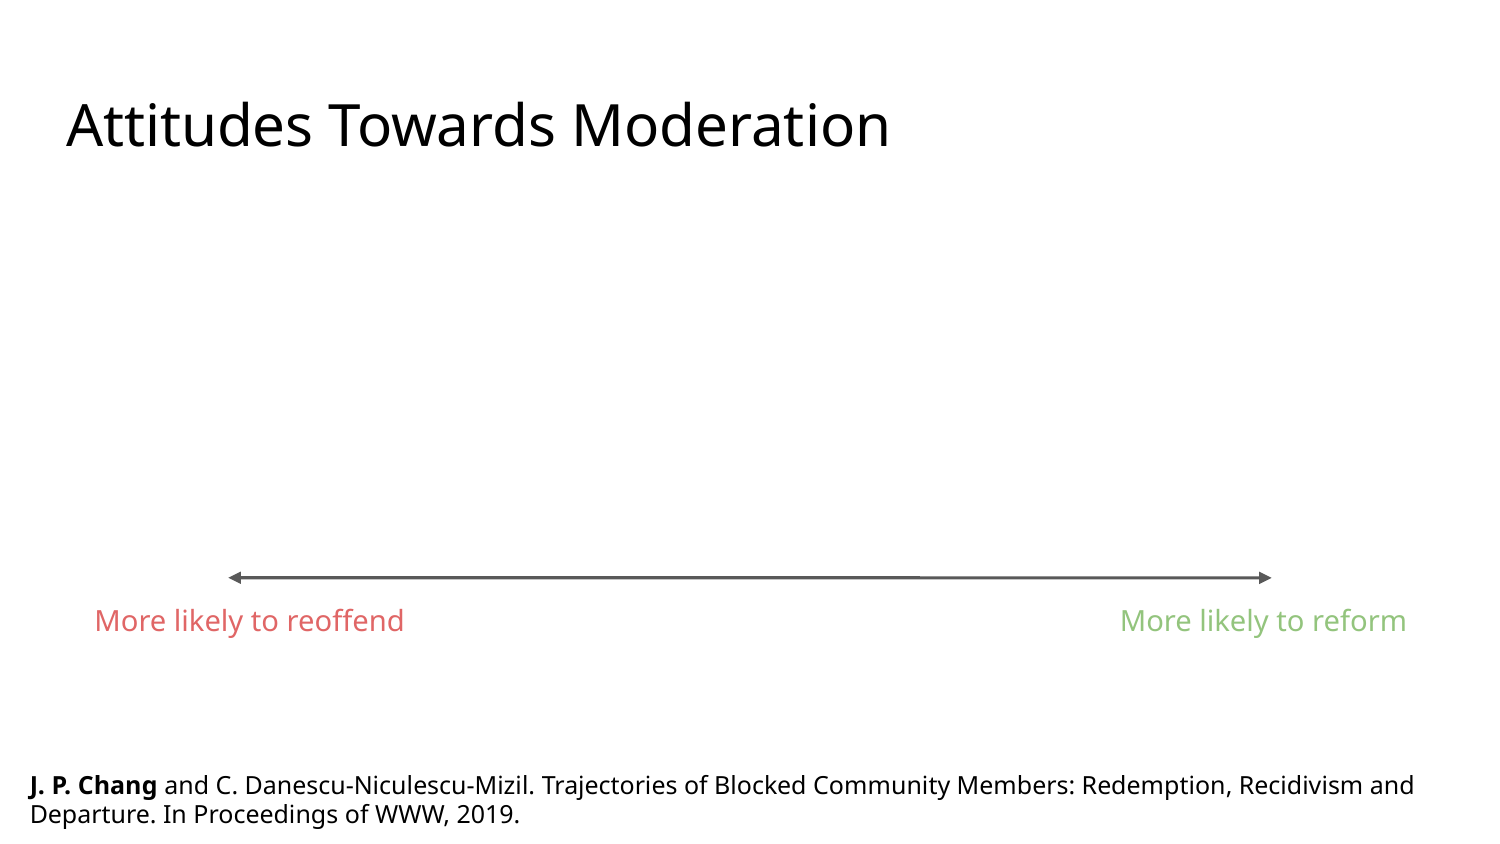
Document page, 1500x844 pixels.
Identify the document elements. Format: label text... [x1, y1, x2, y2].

title Attitudes Towards Moderation [51, 72, 1449, 167]
text_box More likely to reoffend [56, 587, 443, 693]
text_box More likely to reform [1070, 587, 1457, 693]
text_box J. P. Chang and C. Danescu-Niculescu-Mizil. Trajectories of Blocked Community Members: Redemption, Recidivism and Departure. In Proceedings of WWW, 2019. [14, 754, 1480, 828]
